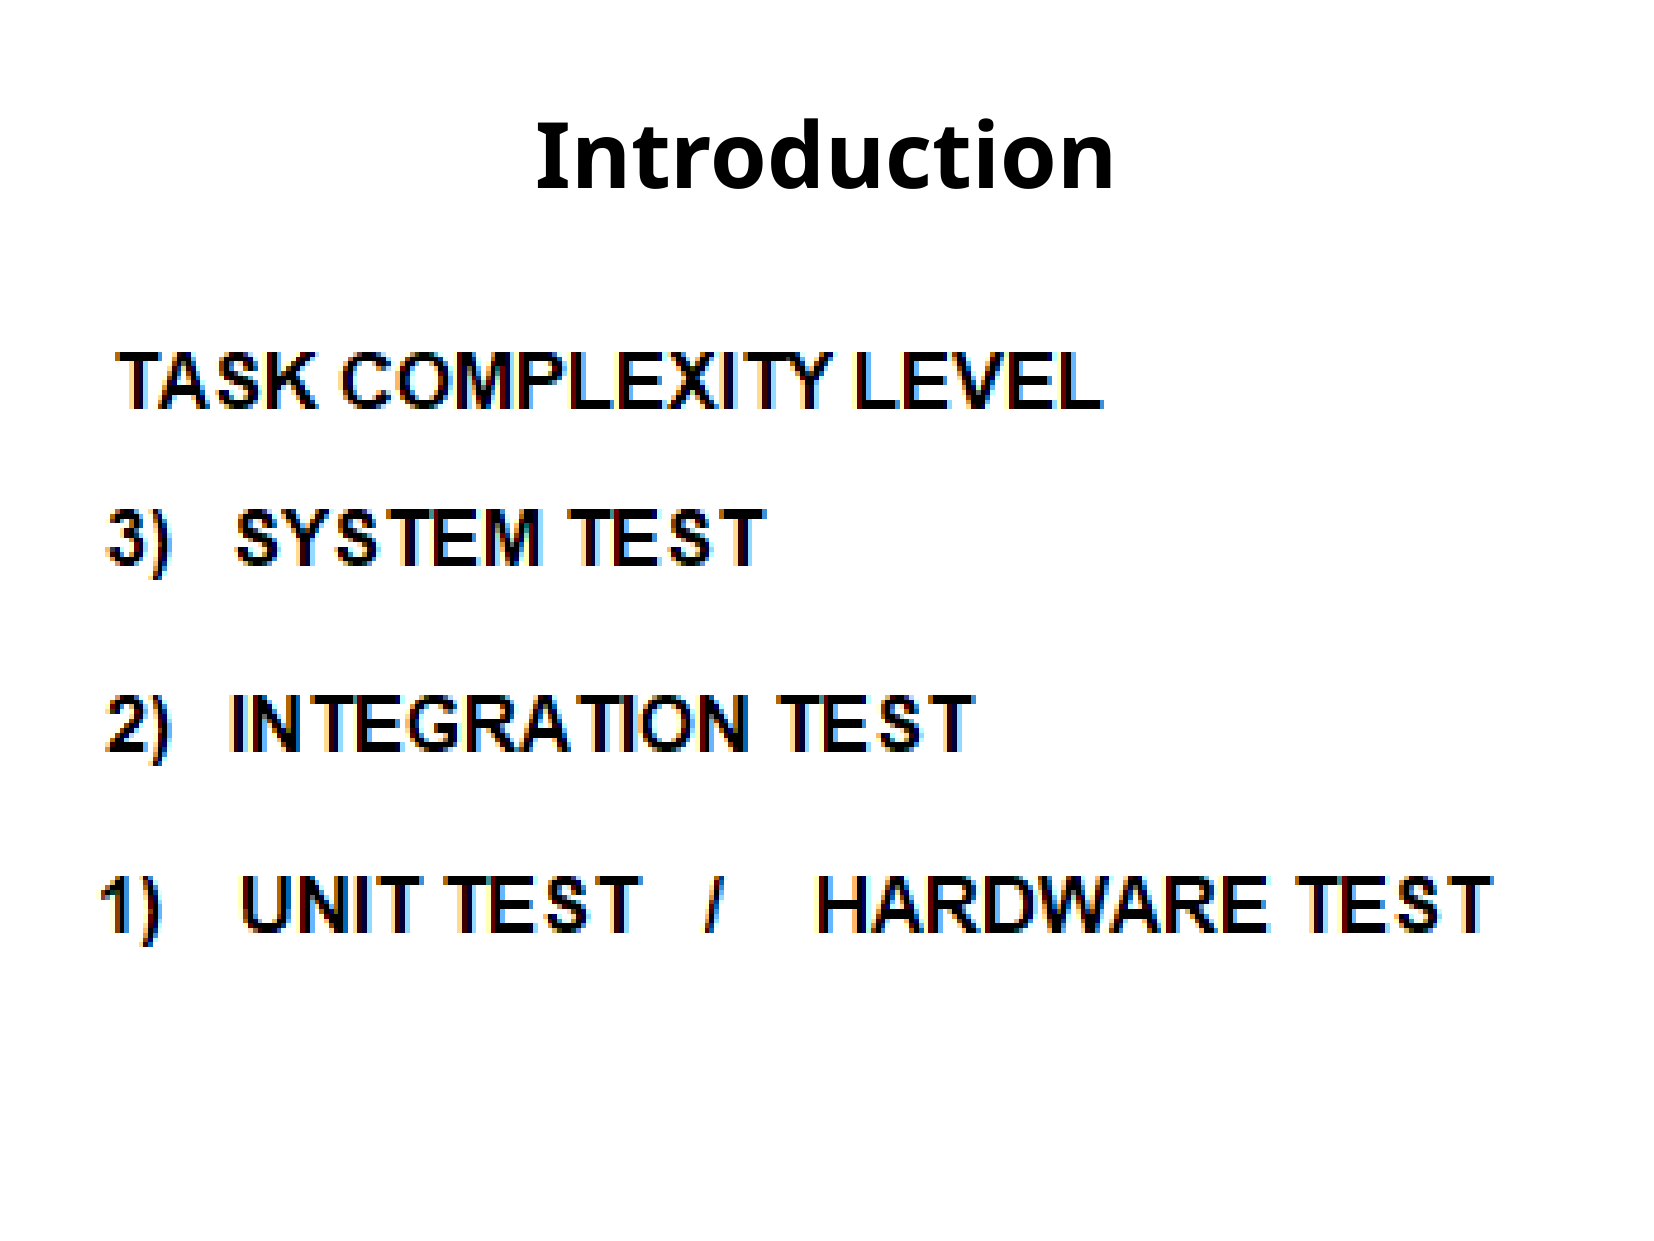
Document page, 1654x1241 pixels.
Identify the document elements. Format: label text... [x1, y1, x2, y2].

title Introduction [82, 49, 1571, 257]
picture [82, 300, 1571, 1000]
